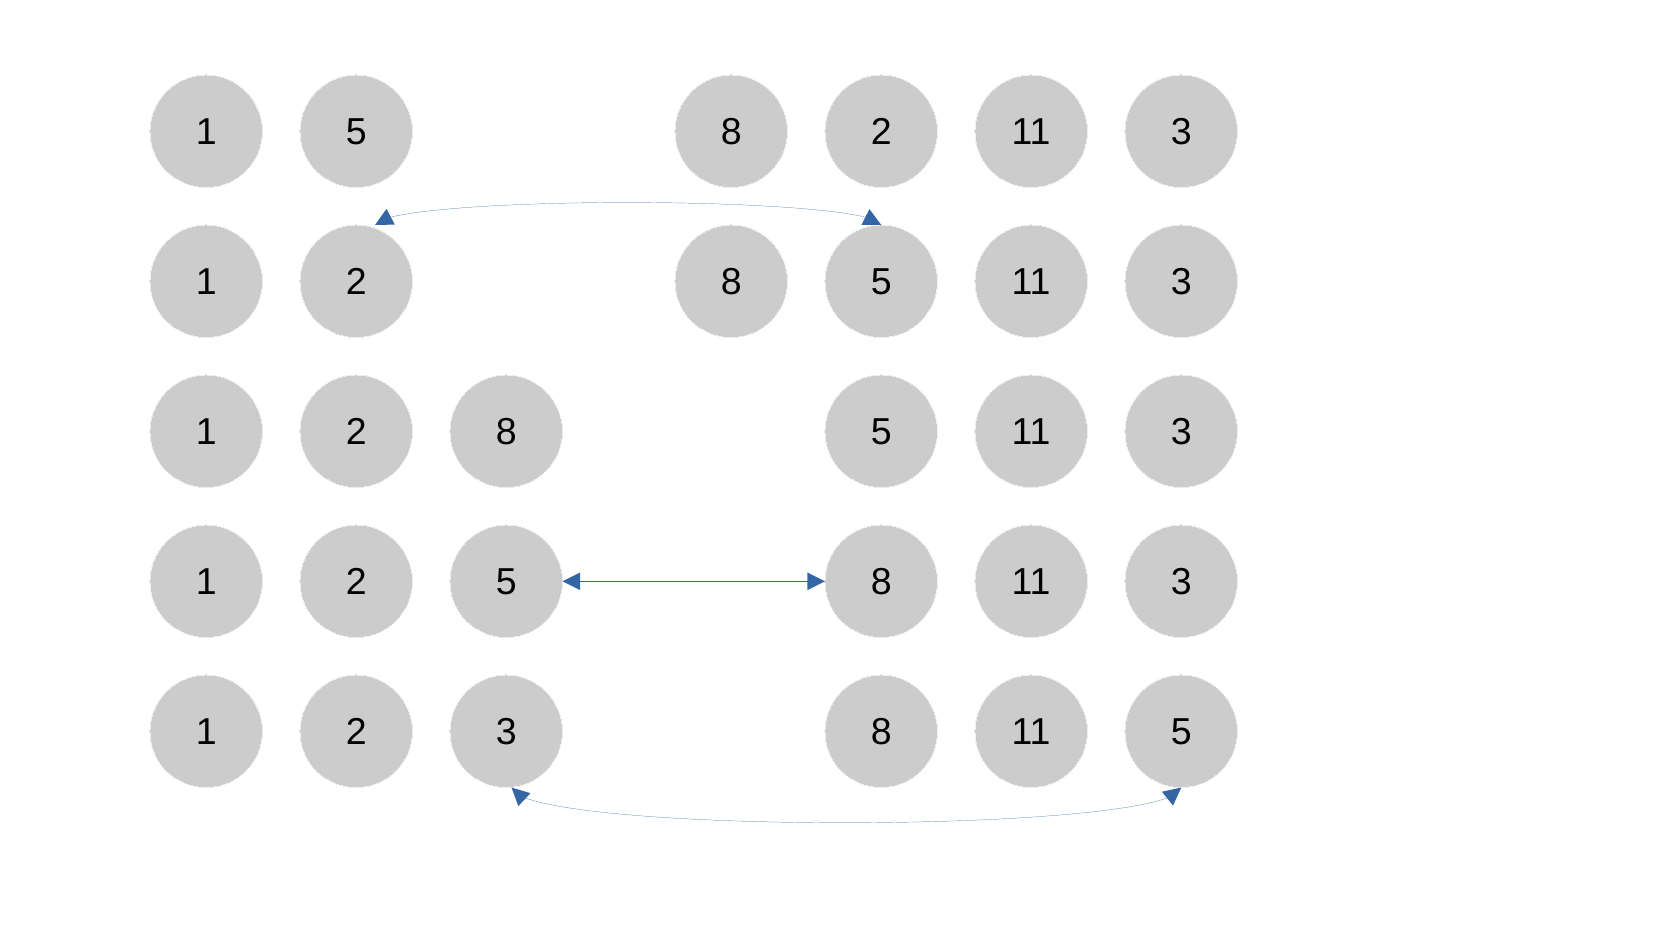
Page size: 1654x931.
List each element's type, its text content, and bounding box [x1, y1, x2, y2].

text_box 1 [149, 524, 263, 638]
text_box 5 [449, 524, 563, 638]
text_box 2 [299, 674, 413, 788]
text_box 2 [824, 74, 938, 188]
text_box 3 [1124, 374, 1238, 488]
text_box 3 [1124, 74, 1238, 188]
text_box 1 [149, 74, 263, 188]
text_box 1 [149, 224, 263, 338]
text_box 5 [1124, 674, 1238, 788]
text_box 11 [974, 74, 1088, 188]
text_box 8 [674, 74, 788, 188]
text_box 3 [1124, 524, 1238, 638]
text_box 11 [974, 374, 1088, 488]
text_box 3 [1124, 224, 1238, 338]
text_box 8 [824, 674, 938, 788]
text_box 5 [824, 224, 938, 338]
text_box 2 [299, 374, 413, 488]
text_box 2 [299, 524, 413, 638]
text_box 1 [149, 674, 263, 788]
text_box 8 [674, 224, 788, 338]
text_box 5 [299, 74, 413, 188]
text_box 8 [824, 524, 938, 638]
text_box 11 [974, 224, 1088, 338]
text_box 1 [149, 374, 263, 488]
text_box 2 [299, 224, 413, 338]
text_box 8 [449, 374, 563, 488]
text_box 3 [449, 674, 563, 788]
text_box 11 [974, 674, 1088, 788]
text_box 5 [824, 374, 938, 488]
text_box 11 [974, 524, 1088, 638]
